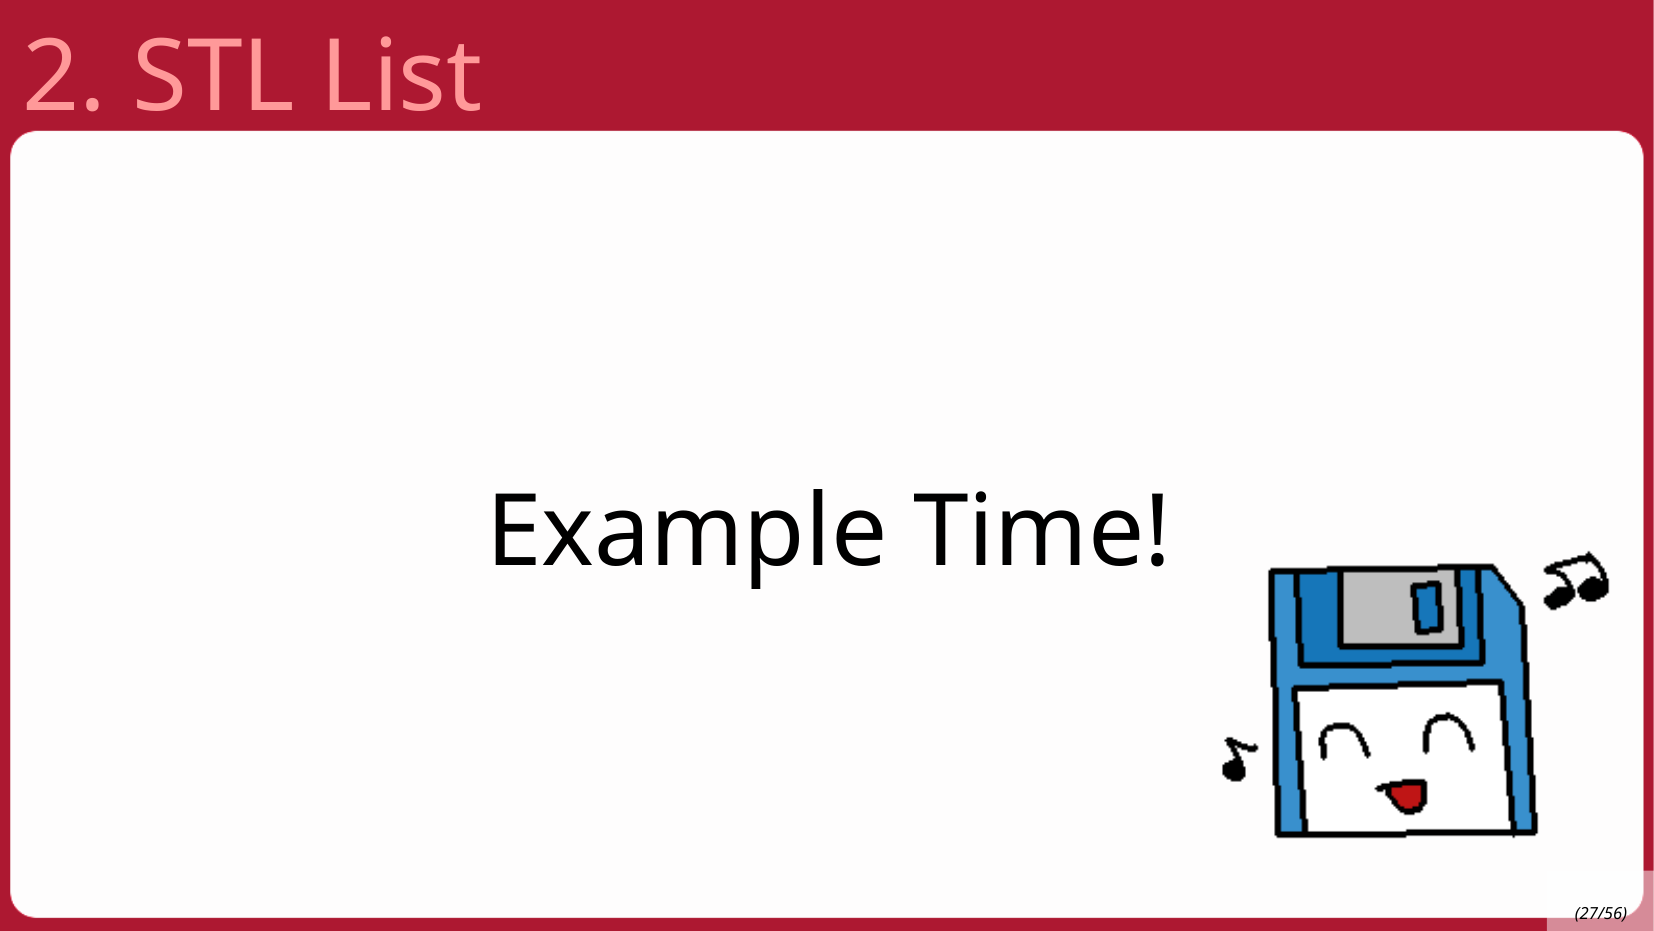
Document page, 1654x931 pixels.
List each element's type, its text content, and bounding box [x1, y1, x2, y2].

picture [0, 0, 1654, 931]
title 2. STL List [22, 7, 1511, 136]
text_box Example Time! [74, 182, 1584, 871]
text_box (<number>/56) [1546, 877, 1654, 931]
